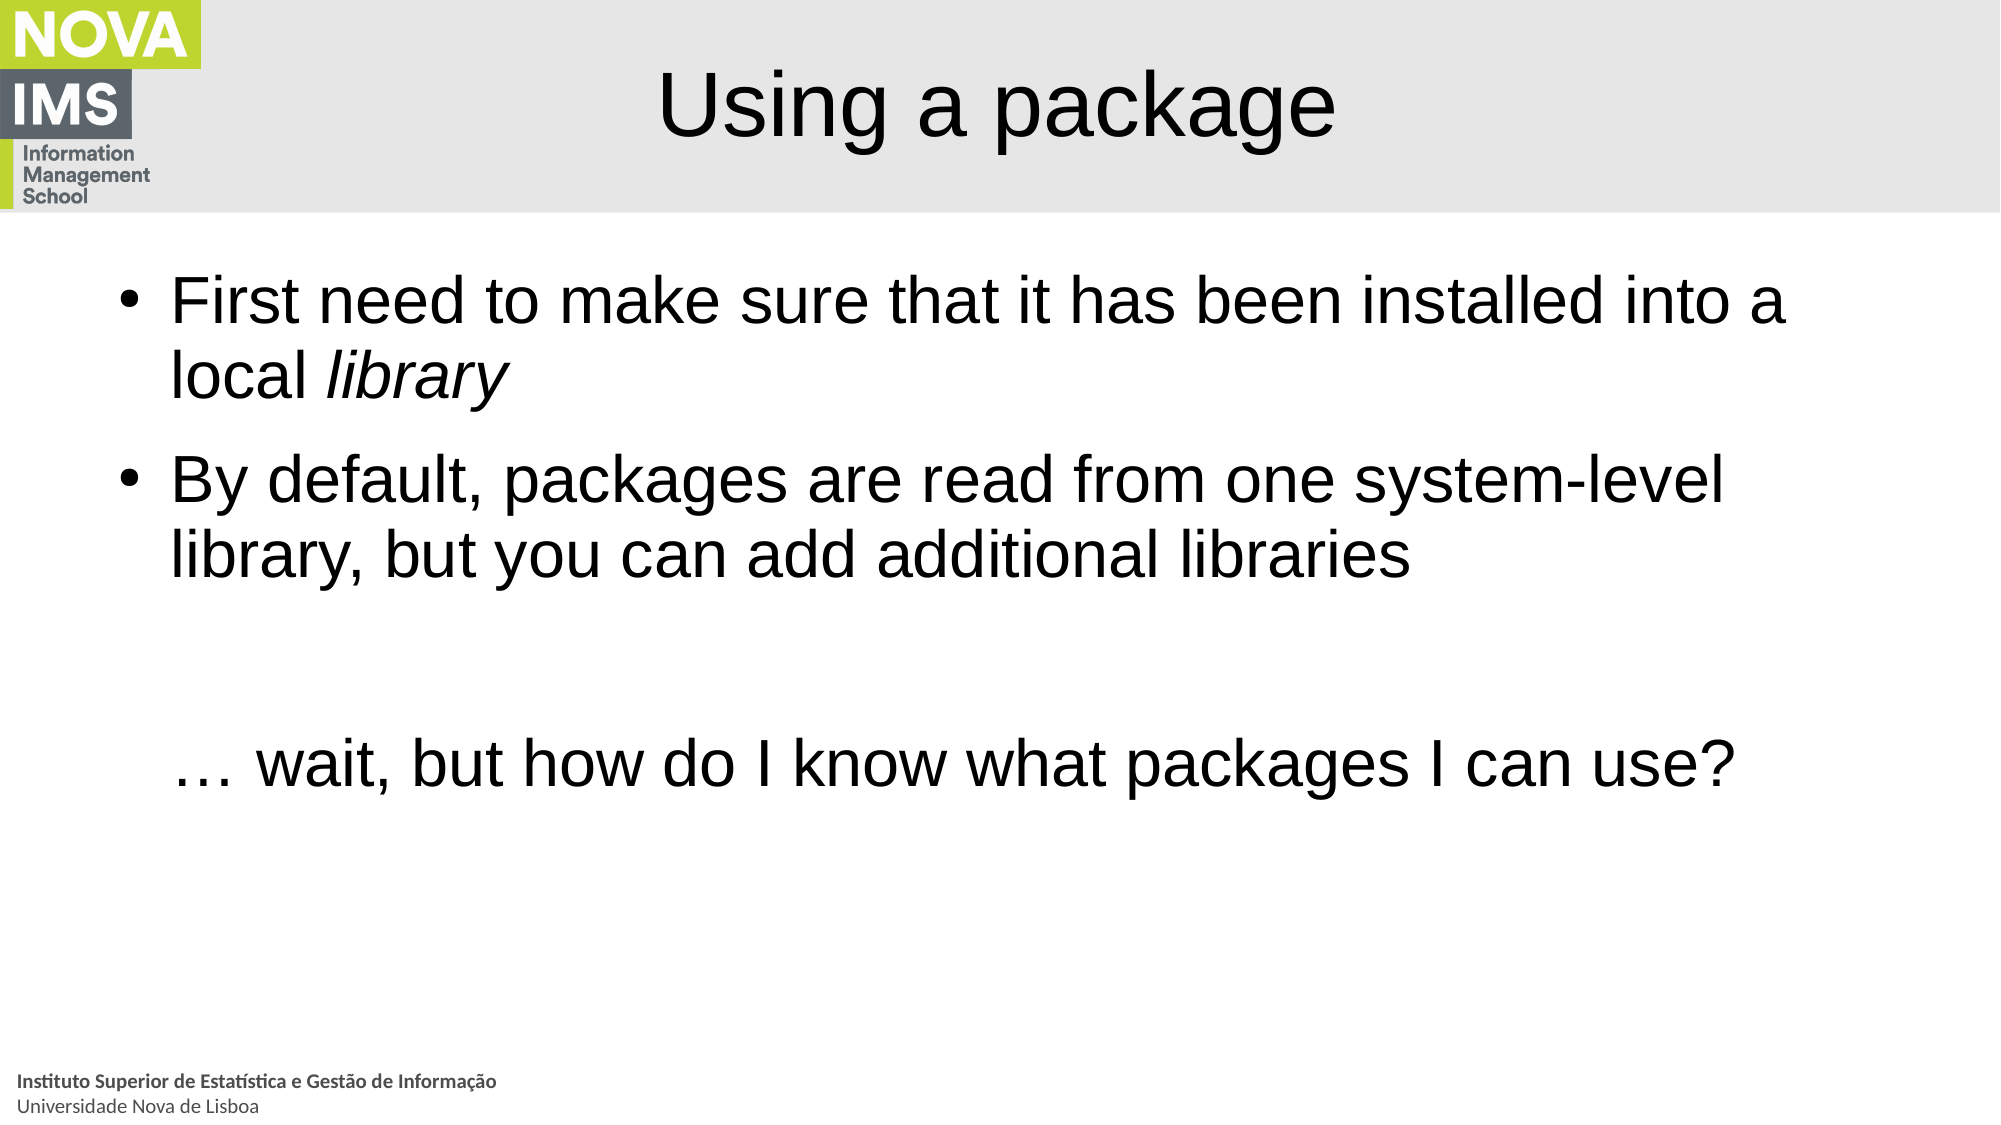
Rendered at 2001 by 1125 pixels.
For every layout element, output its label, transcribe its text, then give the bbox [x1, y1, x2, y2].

picture [0, 0, 201, 209]
list First need to make sure that it has been installed into a local library By default, packages are read from one system-level library, but you can add additional libraries … wait, but how do I know what packages I can use? [99, 263, 1900, 916]
title Using a package [94, 19, 1902, 189]
